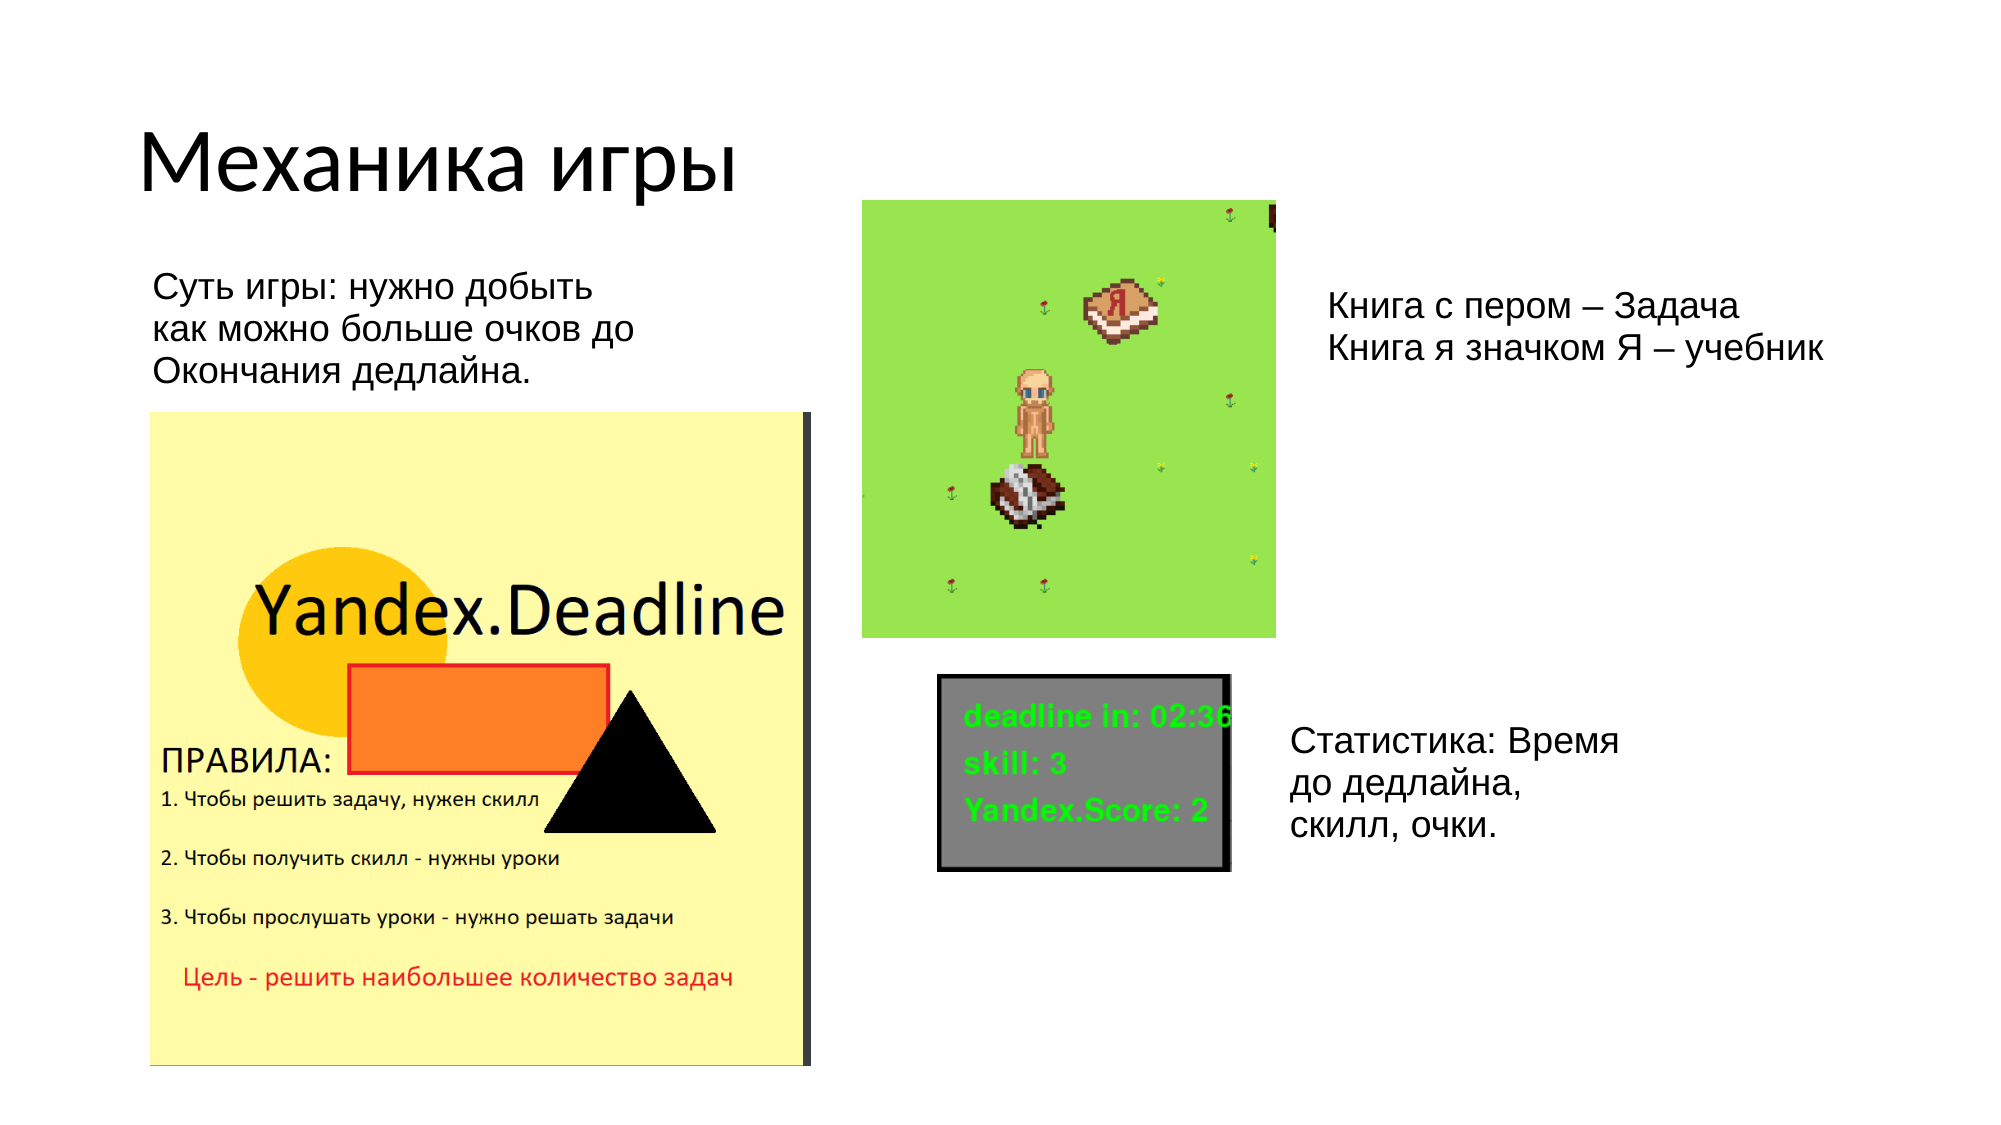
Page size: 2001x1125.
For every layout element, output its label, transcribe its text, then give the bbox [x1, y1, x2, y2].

text_box Статистика: Время до дедлайна, скилл, очки. [1275, 712, 1651, 974]
text_box Книга с пером – Задача Книга я значком Я – учебник [1312, 277, 1951, 461]
picture [862, 200, 1276, 638]
text_box Суть игры: нужно добыть как можно больше очков до Окончания дедлайна. [137, 258, 663, 526]
title Механика игры [137, 59, 1863, 278]
picture [937, 674, 1232, 872]
picture [150, 412, 811, 1066]
